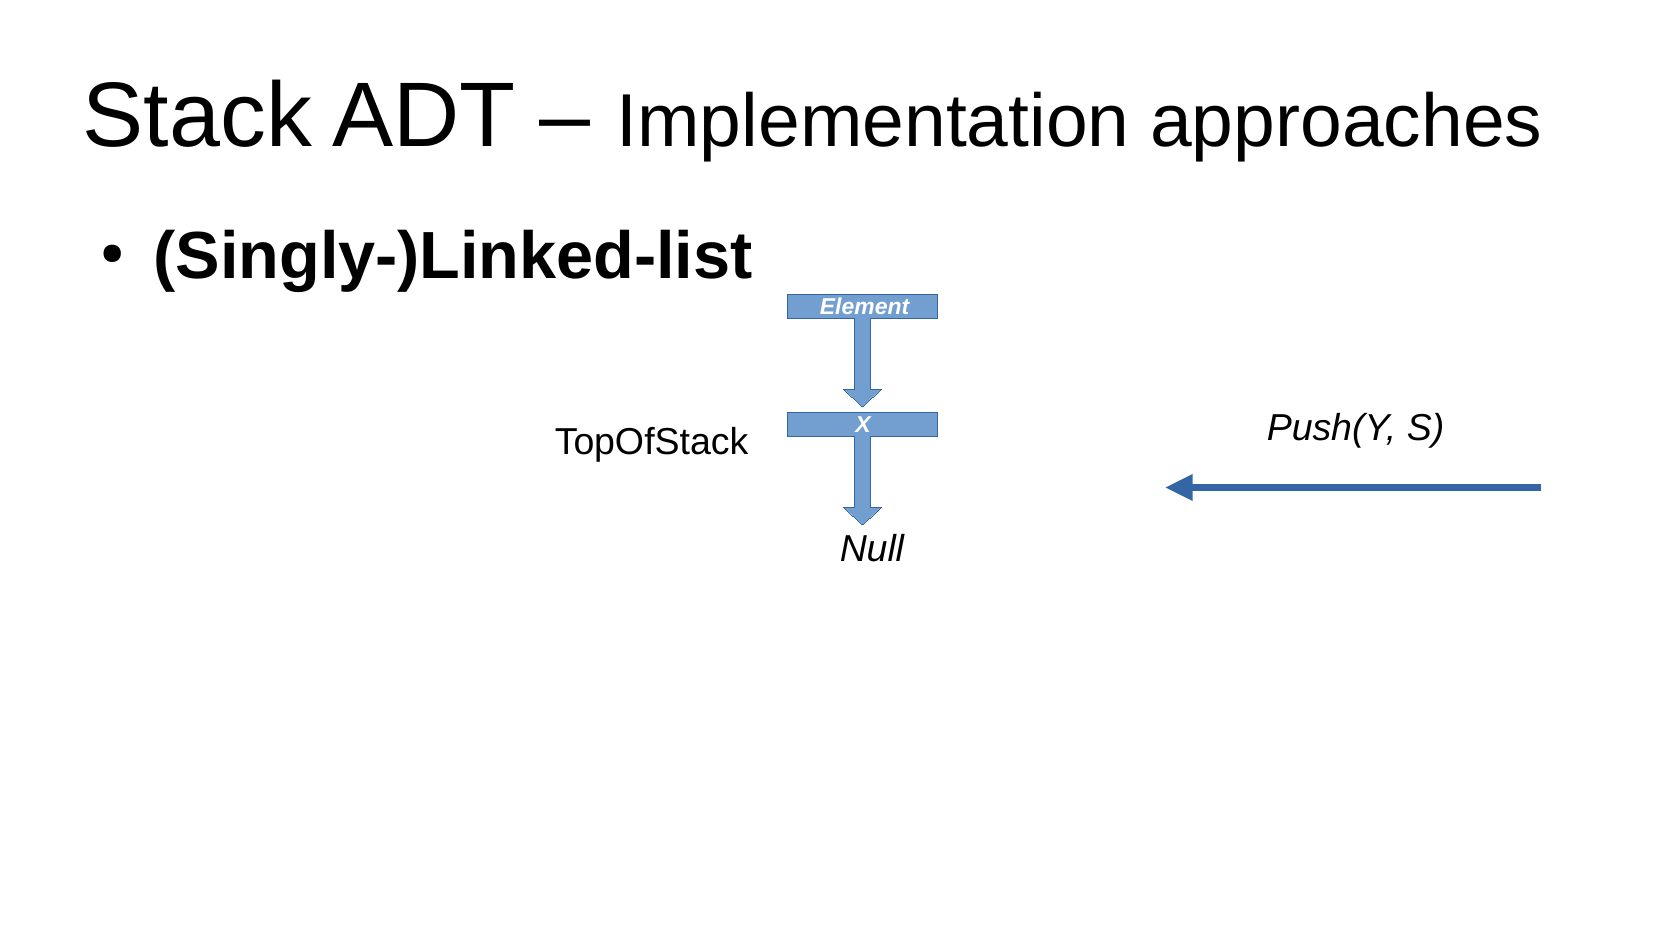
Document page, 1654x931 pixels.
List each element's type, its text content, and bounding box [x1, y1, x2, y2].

list (Singly-)Linked-list [82, 217, 1571, 758]
title Stack ADT – Implementation approaches [82, 37, 1571, 193]
text_box Push(Y, S) [1252, 398, 1460, 456]
text_box [843, 445, 882, 519]
text_box X [840, 404, 991, 445]
text_box TopOfStack [539, 413, 764, 470]
text_box [843, 327, 882, 404]
text_box [787, 294, 805, 319]
text_box Element [805, 286, 956, 327]
text_box [787, 412, 840, 437]
text_box Null [825, 519, 920, 577]
